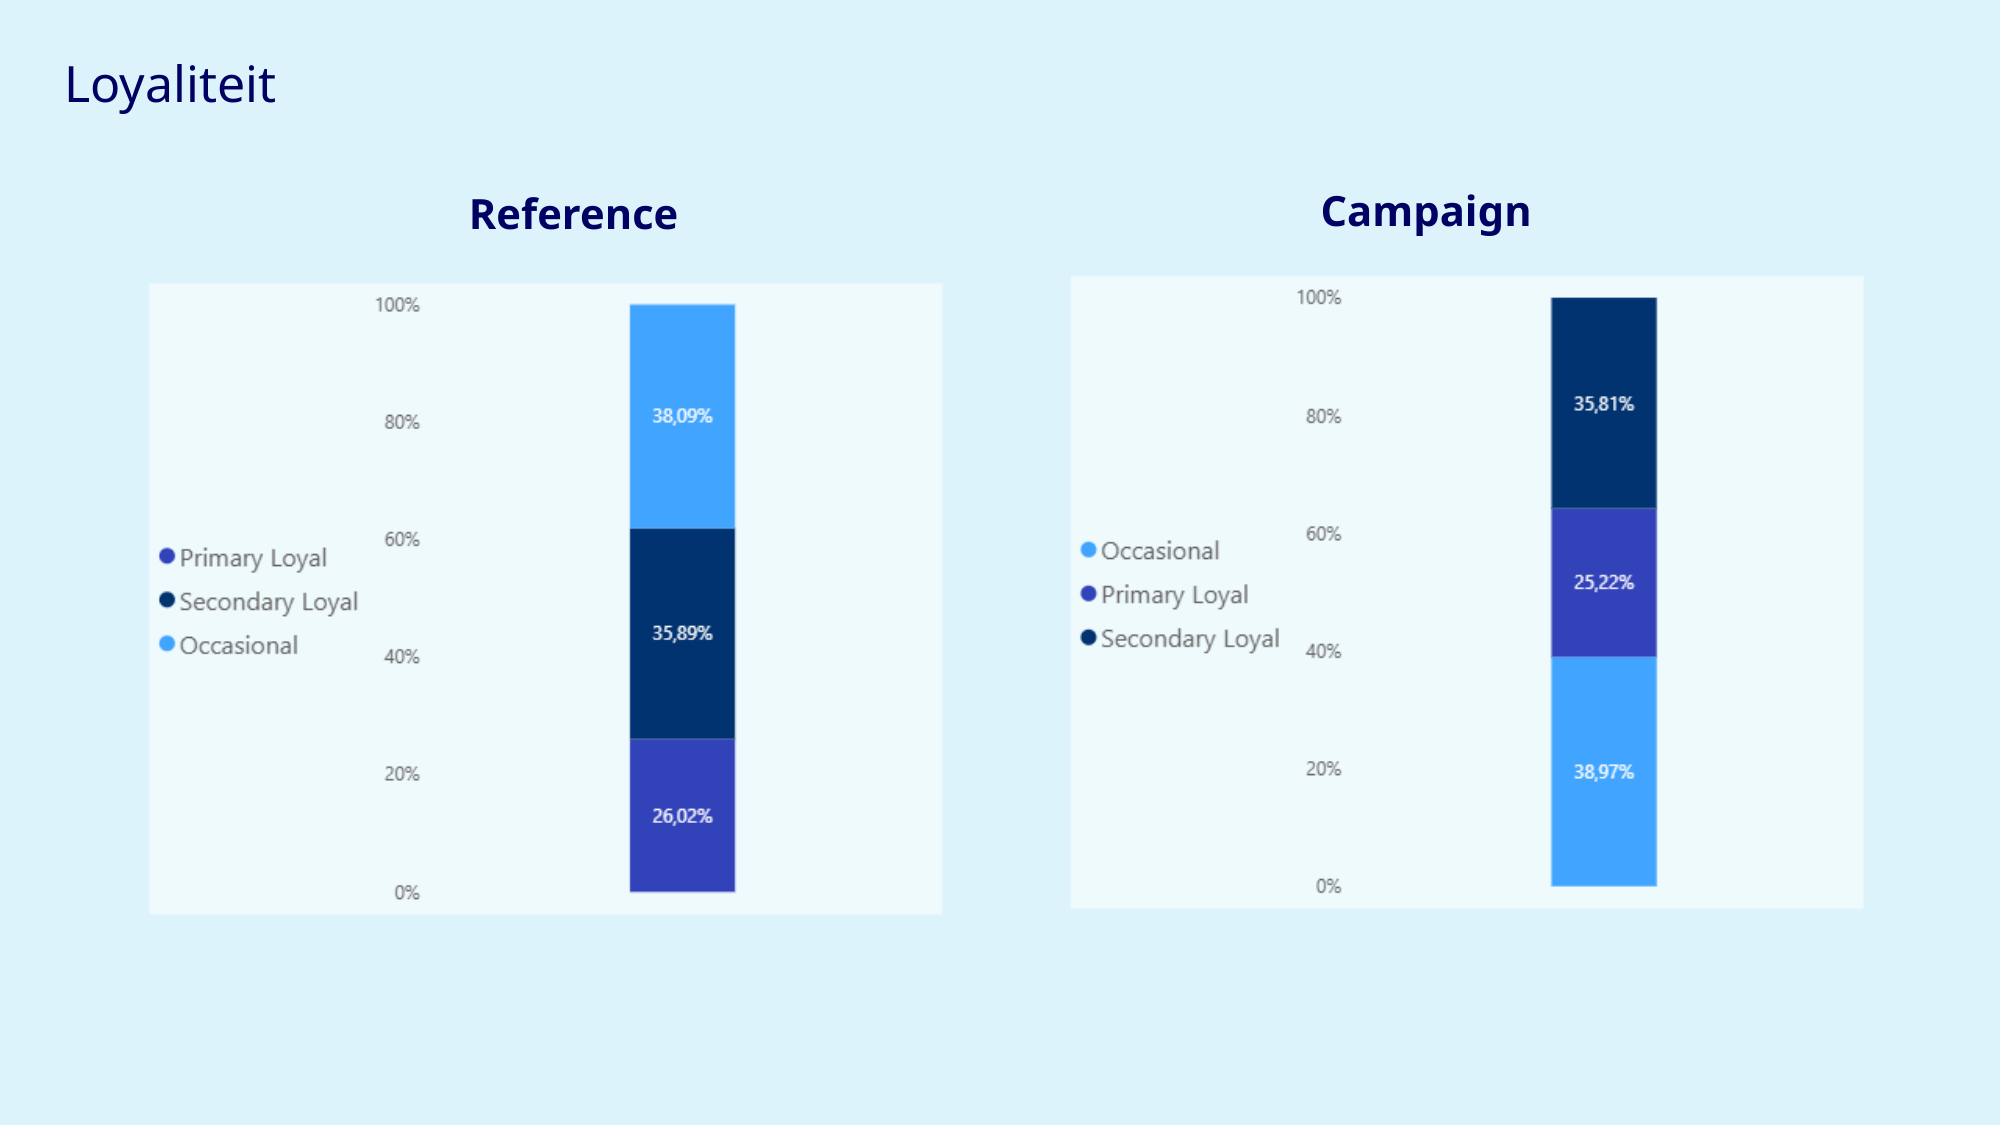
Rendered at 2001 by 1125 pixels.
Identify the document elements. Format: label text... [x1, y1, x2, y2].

text_box Campaign [1277, 177, 1576, 244]
picture [1032, 251, 1906, 937]
text_box Reference [424, 180, 723, 246]
picture [105, 243, 968, 934]
text_box Loyaliteit [49, 45, 348, 121]
